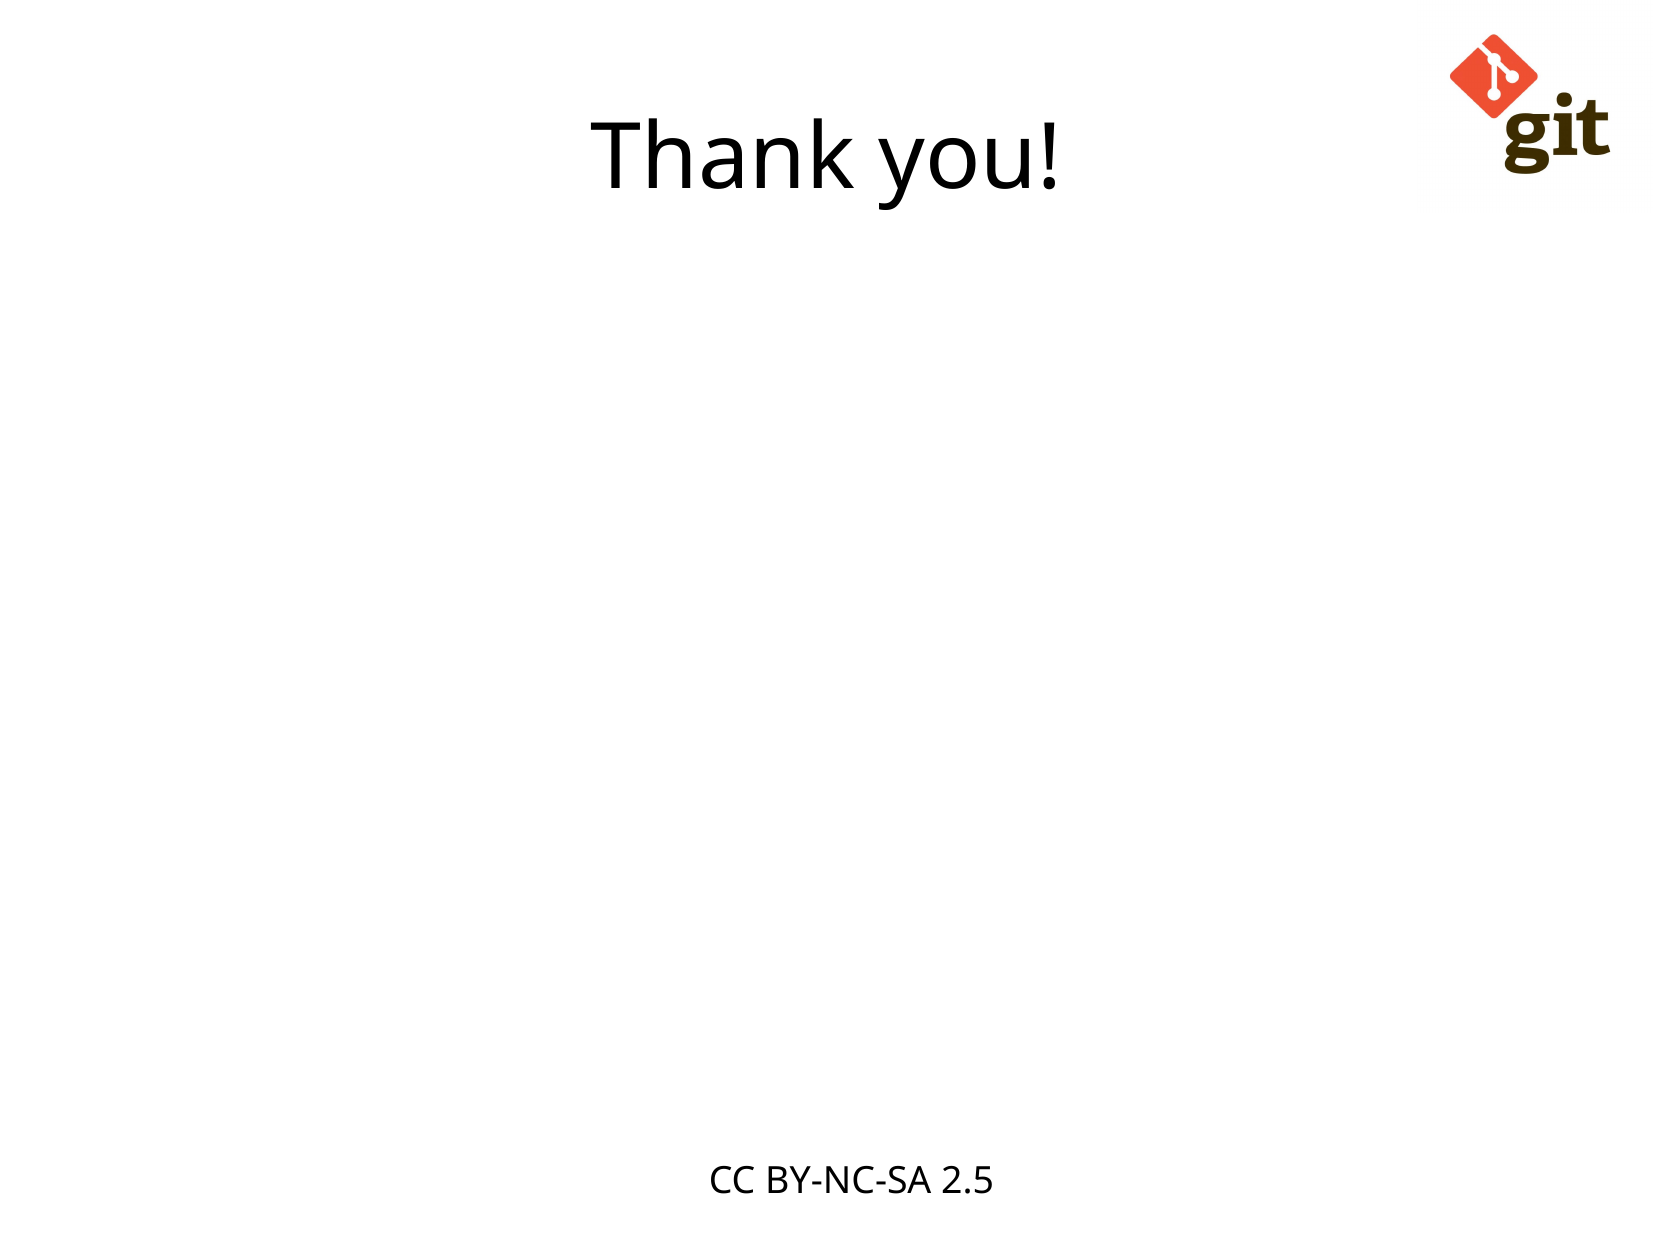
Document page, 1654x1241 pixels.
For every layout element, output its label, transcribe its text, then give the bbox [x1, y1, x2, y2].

title Thank you! [82, 49, 1571, 257]
picture [1417, 0, 1654, 213]
text_box CC BY-NC-SA 2.5 [167, 1146, 1536, 1217]
